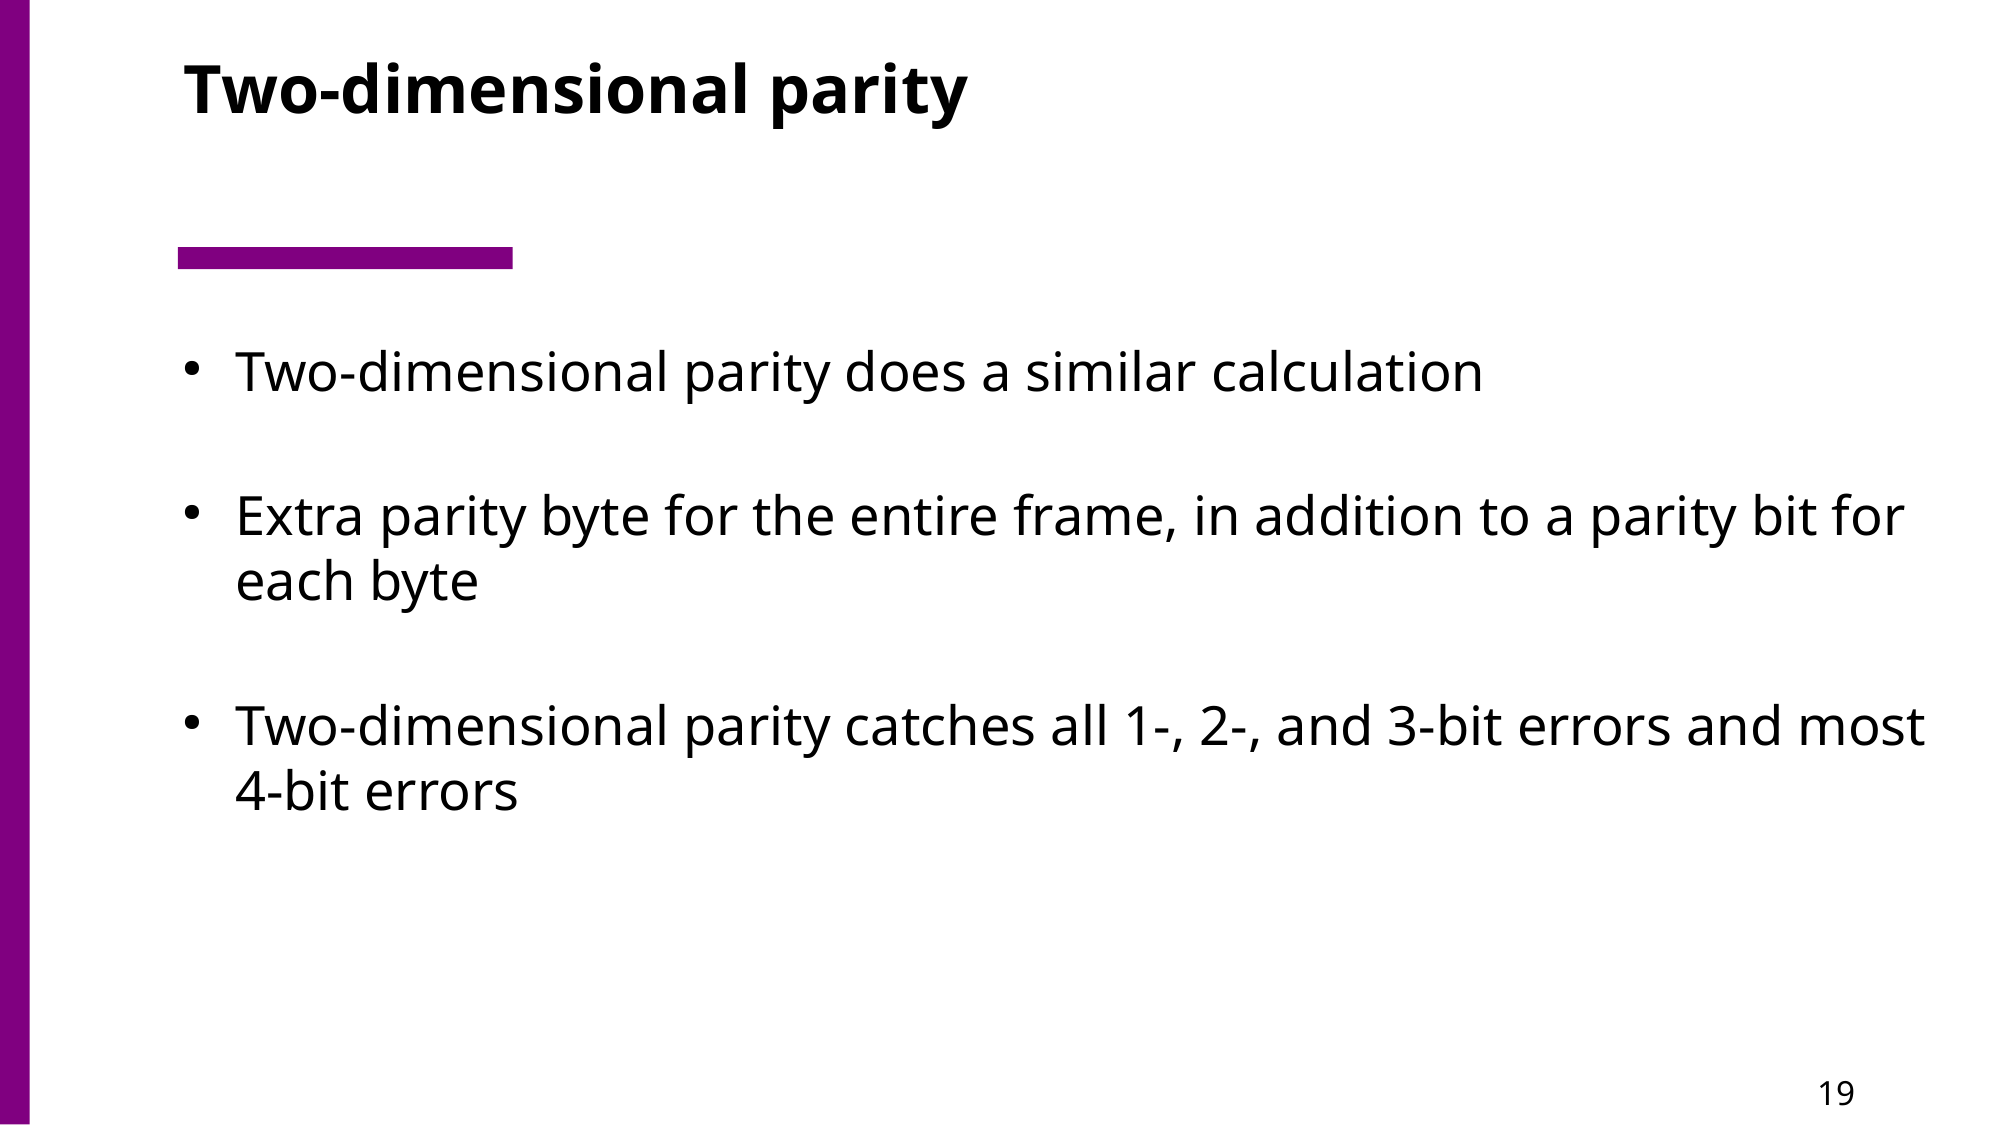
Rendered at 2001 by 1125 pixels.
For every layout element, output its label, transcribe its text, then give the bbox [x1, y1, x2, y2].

list Two-dimensional parity does a similar calculation Extra parity byte for the entire frame, in addition to a parity bit for each byte Two-dimensional parity catches all 1-, 2-, and 3-bit errors and most 4-bit errors [149, 184, 1959, 1024]
title Two-dimensional parity [133, 9, 1946, 135]
